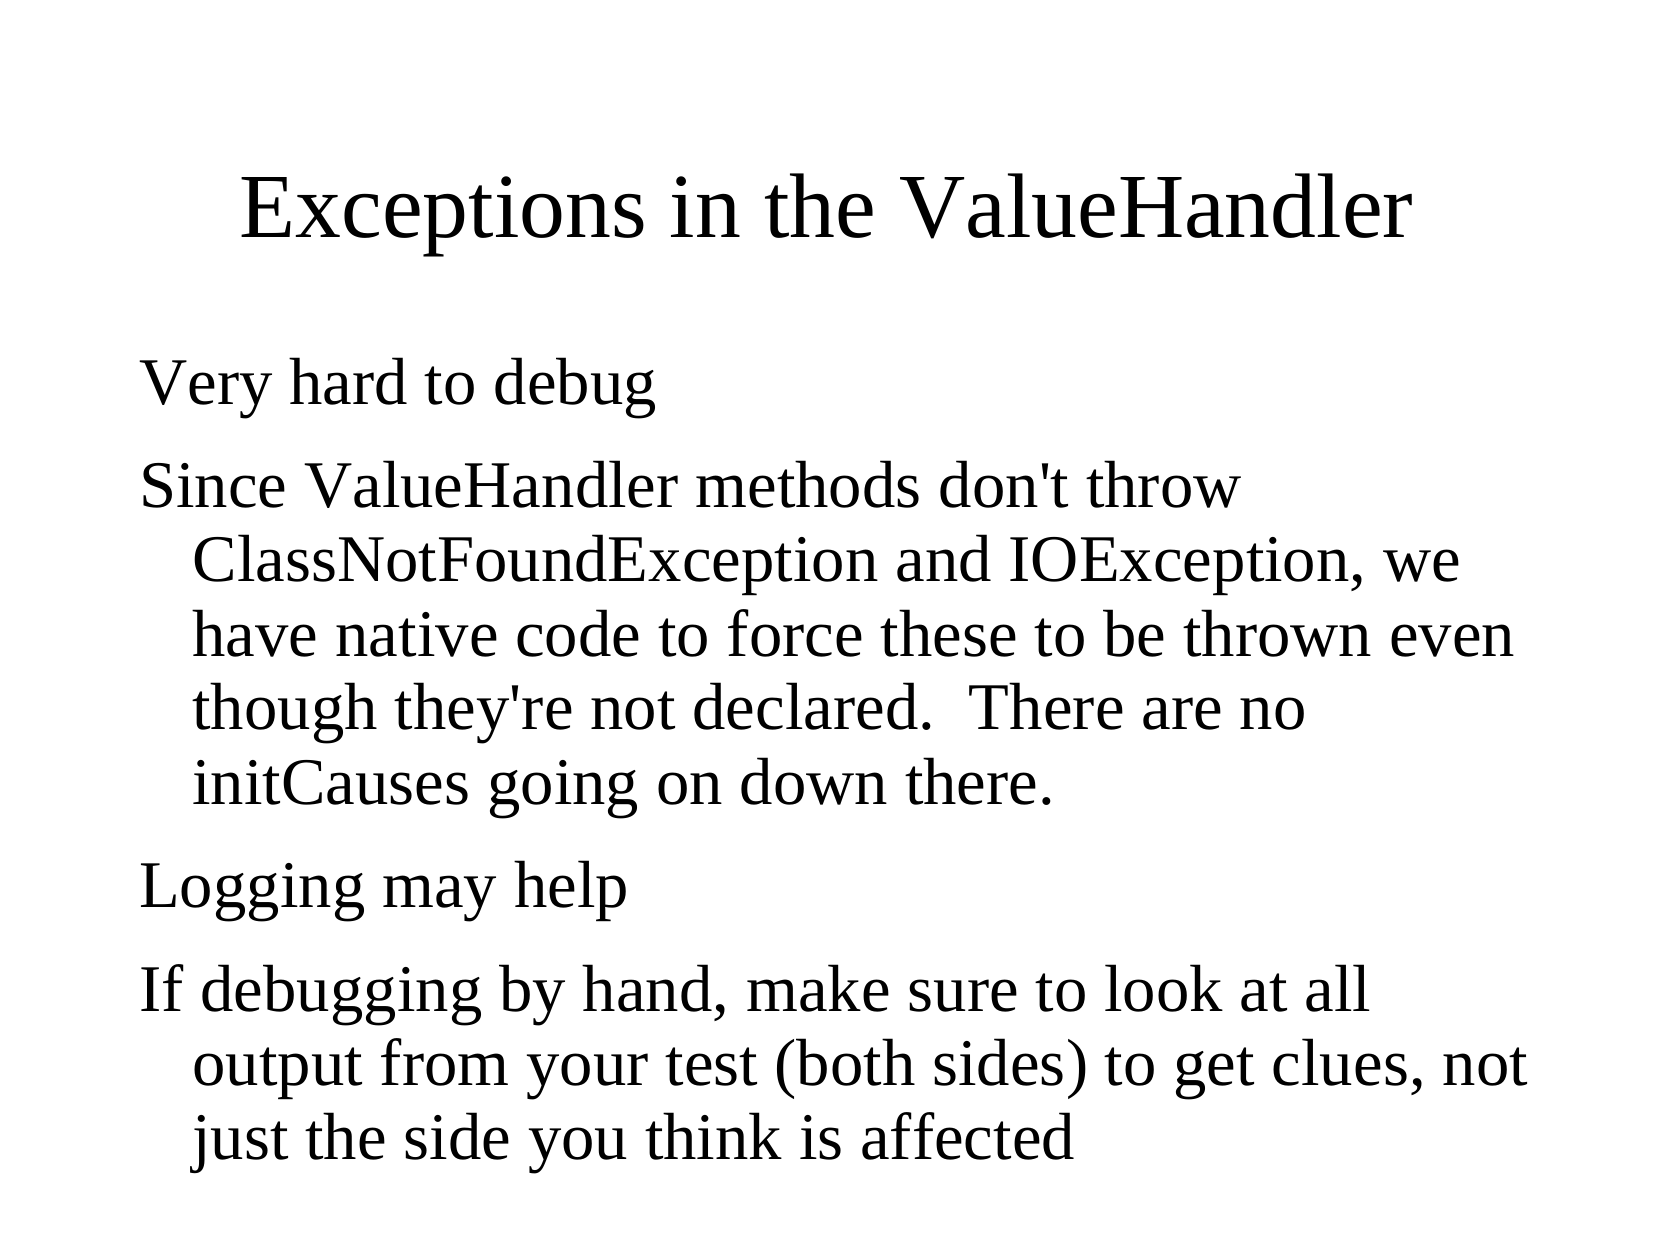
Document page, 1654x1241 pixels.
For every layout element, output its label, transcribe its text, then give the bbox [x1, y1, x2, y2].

title Exceptions in the ValueHandler [121, 102, 1534, 311]
list Very hard to debug Since ValueHandler methods don't throw ClassNotFoundException and IOException, we have native code to force these to be thrown even though they're not declared. There are no initCauses going on down there. Logging may help If debugging by hand, make sure to look at all output from your test (both sides) to get clues, not just the side you think is affected [121, 344, 1534, 1241]
